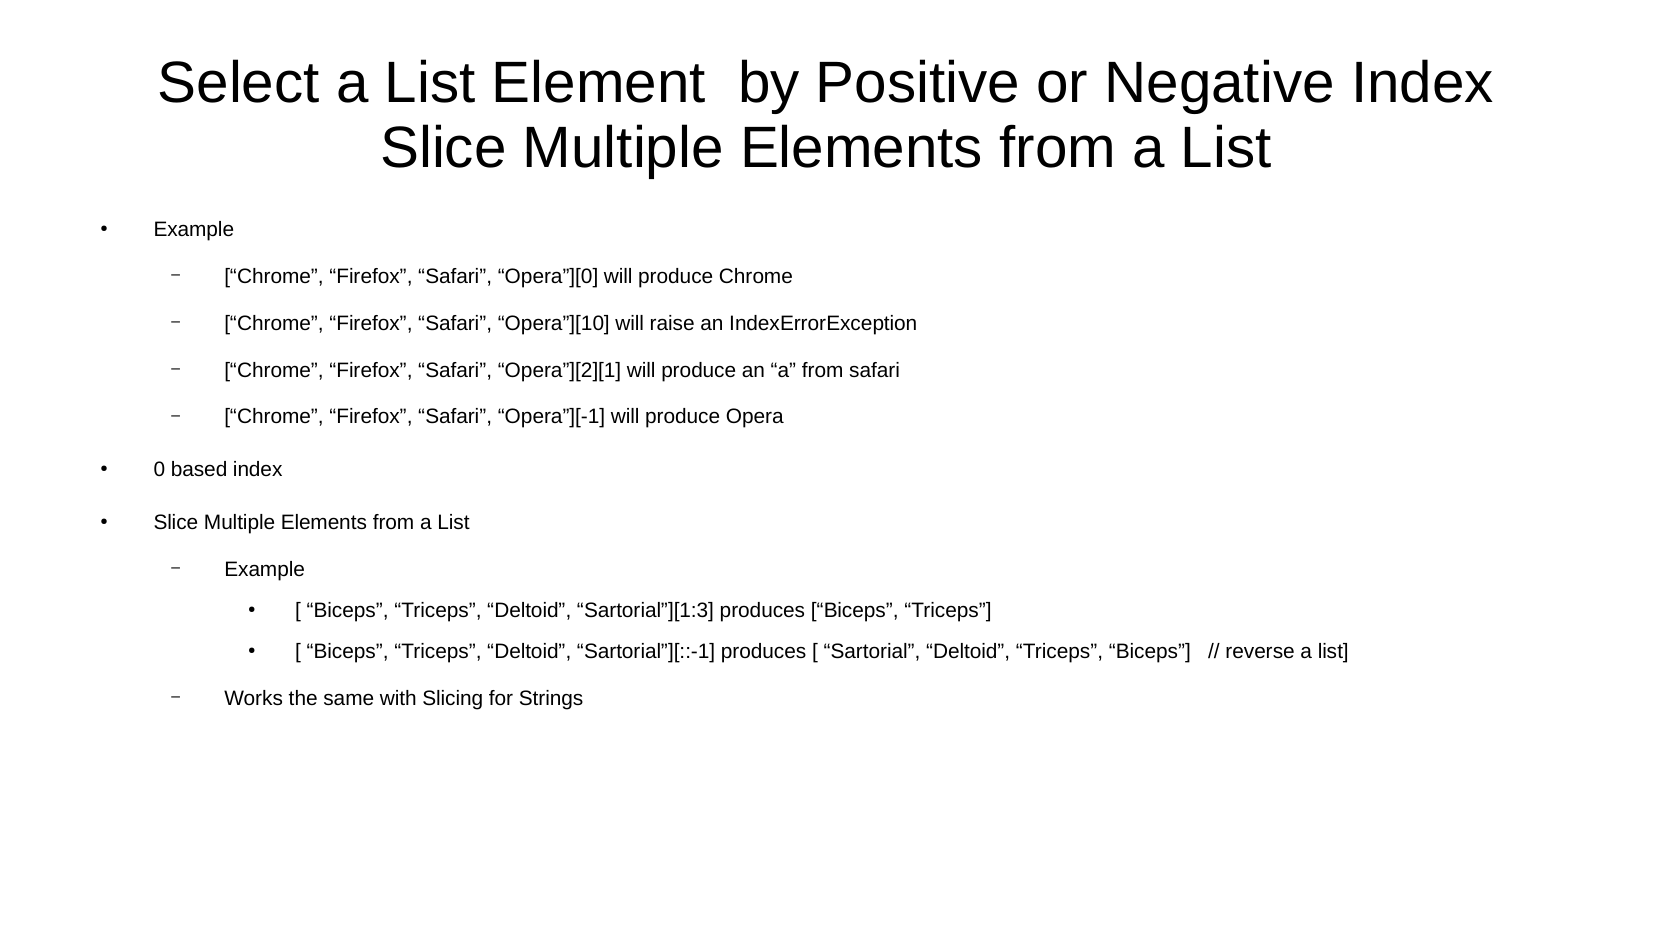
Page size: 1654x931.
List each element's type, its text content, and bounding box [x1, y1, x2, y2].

list Example [“Chrome”, “Firefox”, “Safari”, “Opera”][0] will produce Chrome [“Chrome”, “Firefox”, “Safari”, “Opera”][10] will raise an IndexErrorException [“Chrome”, “Firefox”, “Safari”, “Opera”][2][1] will produce an “a” from safari [“Chrome”, “Firefox”, “Safari”, “Opera”][-1] will produce Opera 0 based index Slice Multiple Elements from a List Example [ “Biceps”, “Triceps”, “Deltoid”, “Sartorial”][1:3] produces [“Biceps”, “Triceps”] [ “Biceps”, “Triceps”, “Deltoid”, “Sartorial”][::-1] produces [ “Sartorial”, “Deltoid”, “Triceps”, “Biceps”] // reverse a list] Works the same with Slicing for Strings [82, 217, 1576, 841]
title Select a List Element by Positive or Negative Index Slice Multiple Elements from a List [82, 37, 1571, 193]
